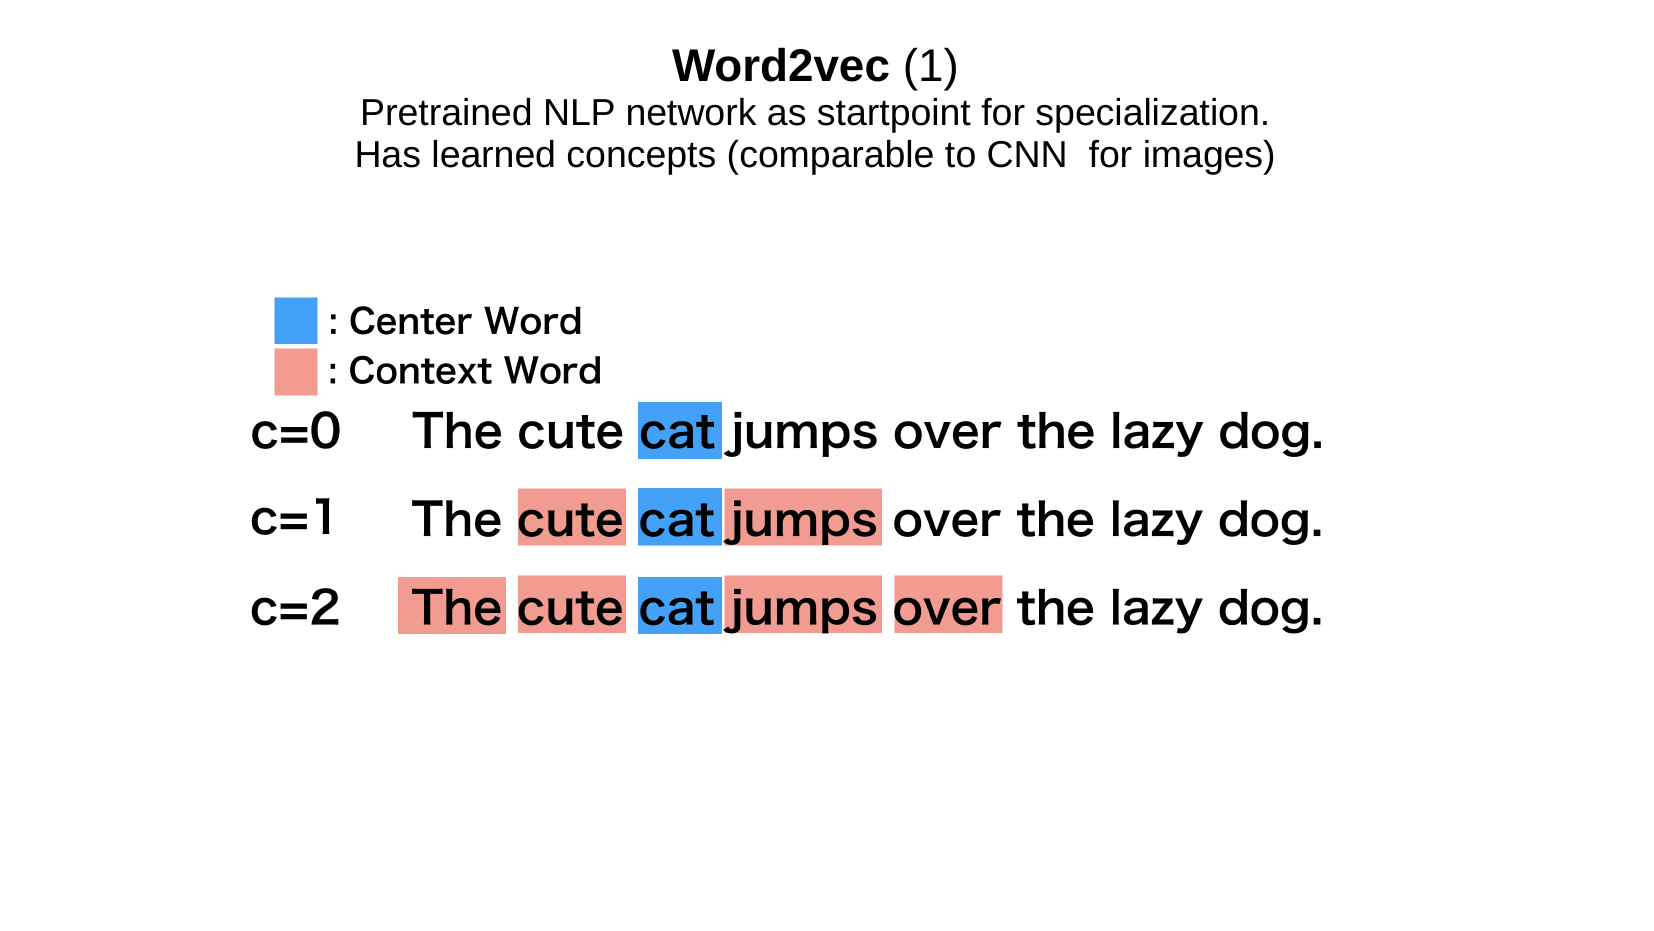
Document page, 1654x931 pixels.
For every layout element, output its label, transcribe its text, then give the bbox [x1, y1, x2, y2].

text_box Word2vec (1) Pretrained NLP network as startpoint for specialization. Has learned concepts (comparable to CNN for images) [339, 32, 1300, 253]
picture [240, 284, 1343, 652]
